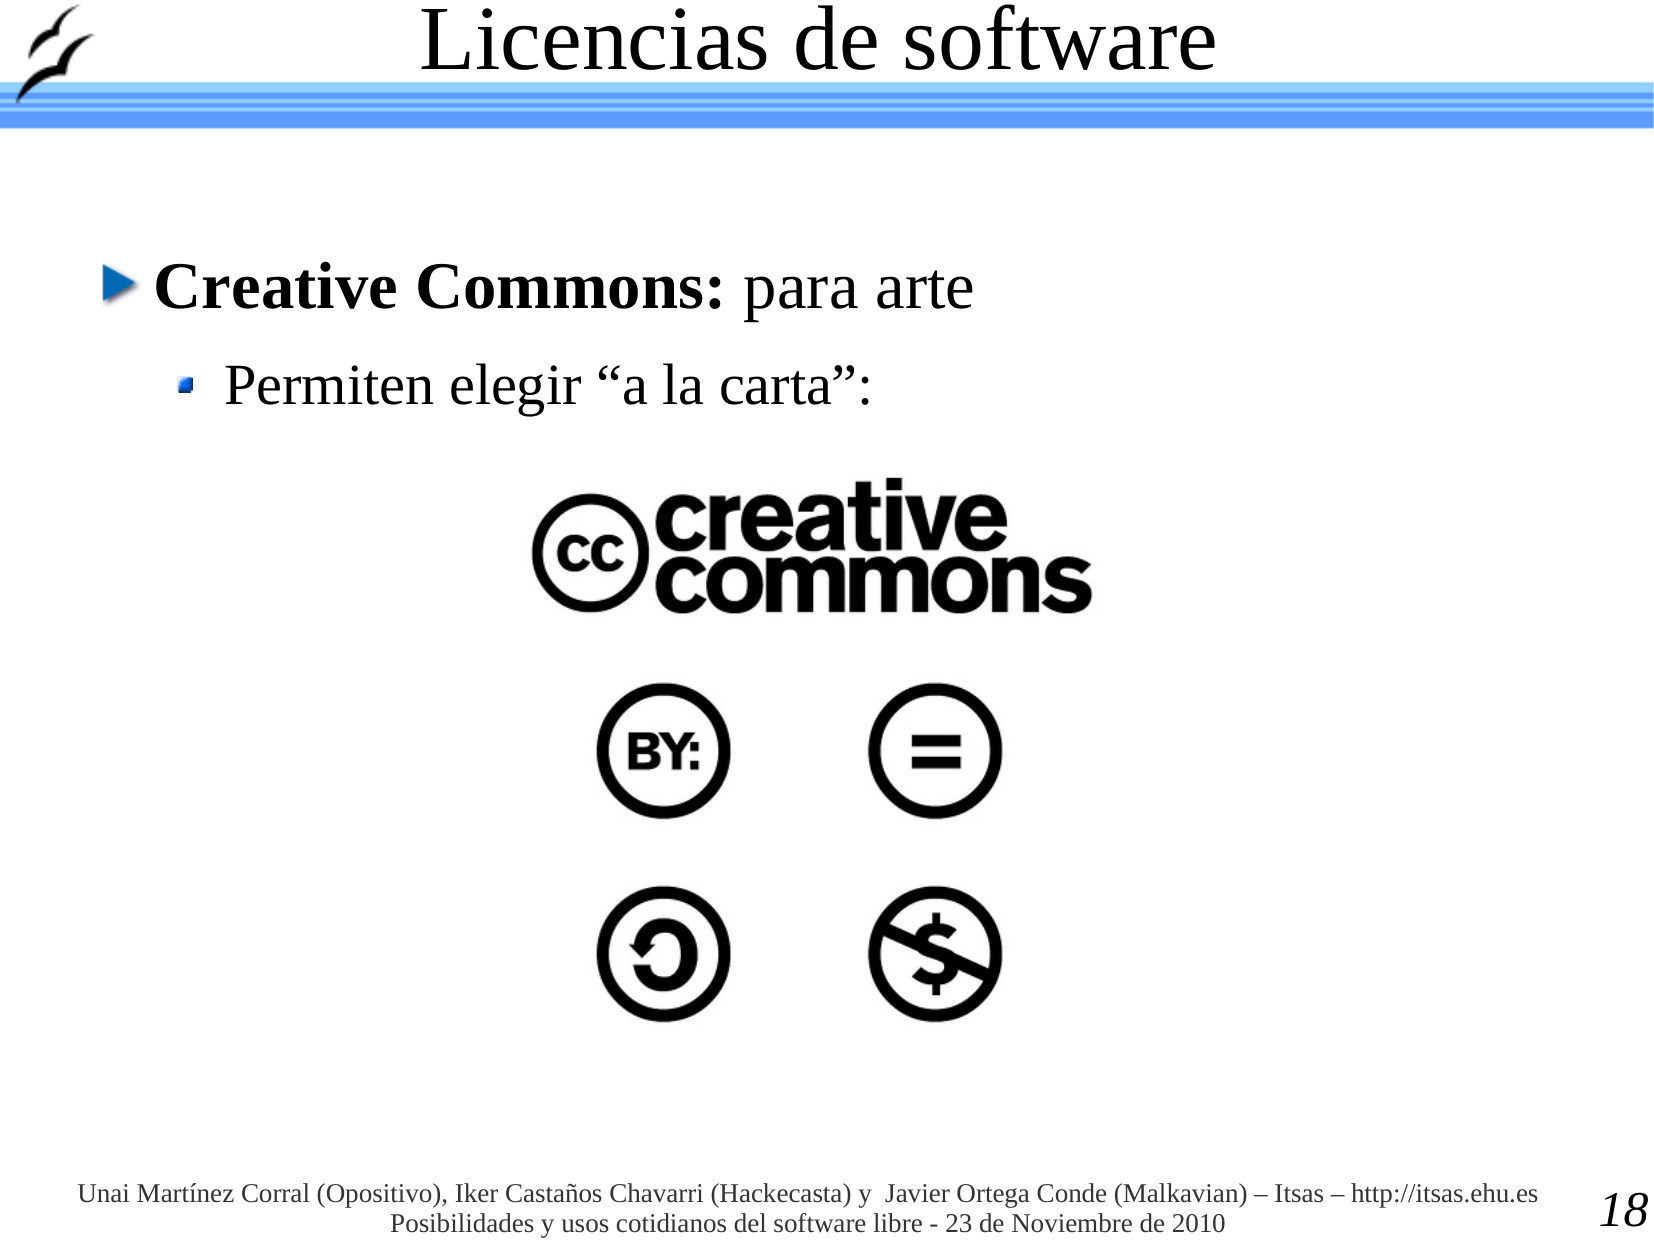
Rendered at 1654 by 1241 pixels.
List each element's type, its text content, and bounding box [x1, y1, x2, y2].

title Licencias de software [75, 0, 1564, 90]
picture [0, 0, 1654, 133]
picture [490, 451, 1158, 1128]
list Creative Commons: para arte Permiten elegir “a la carta”: [82, 248, 1571, 1053]
